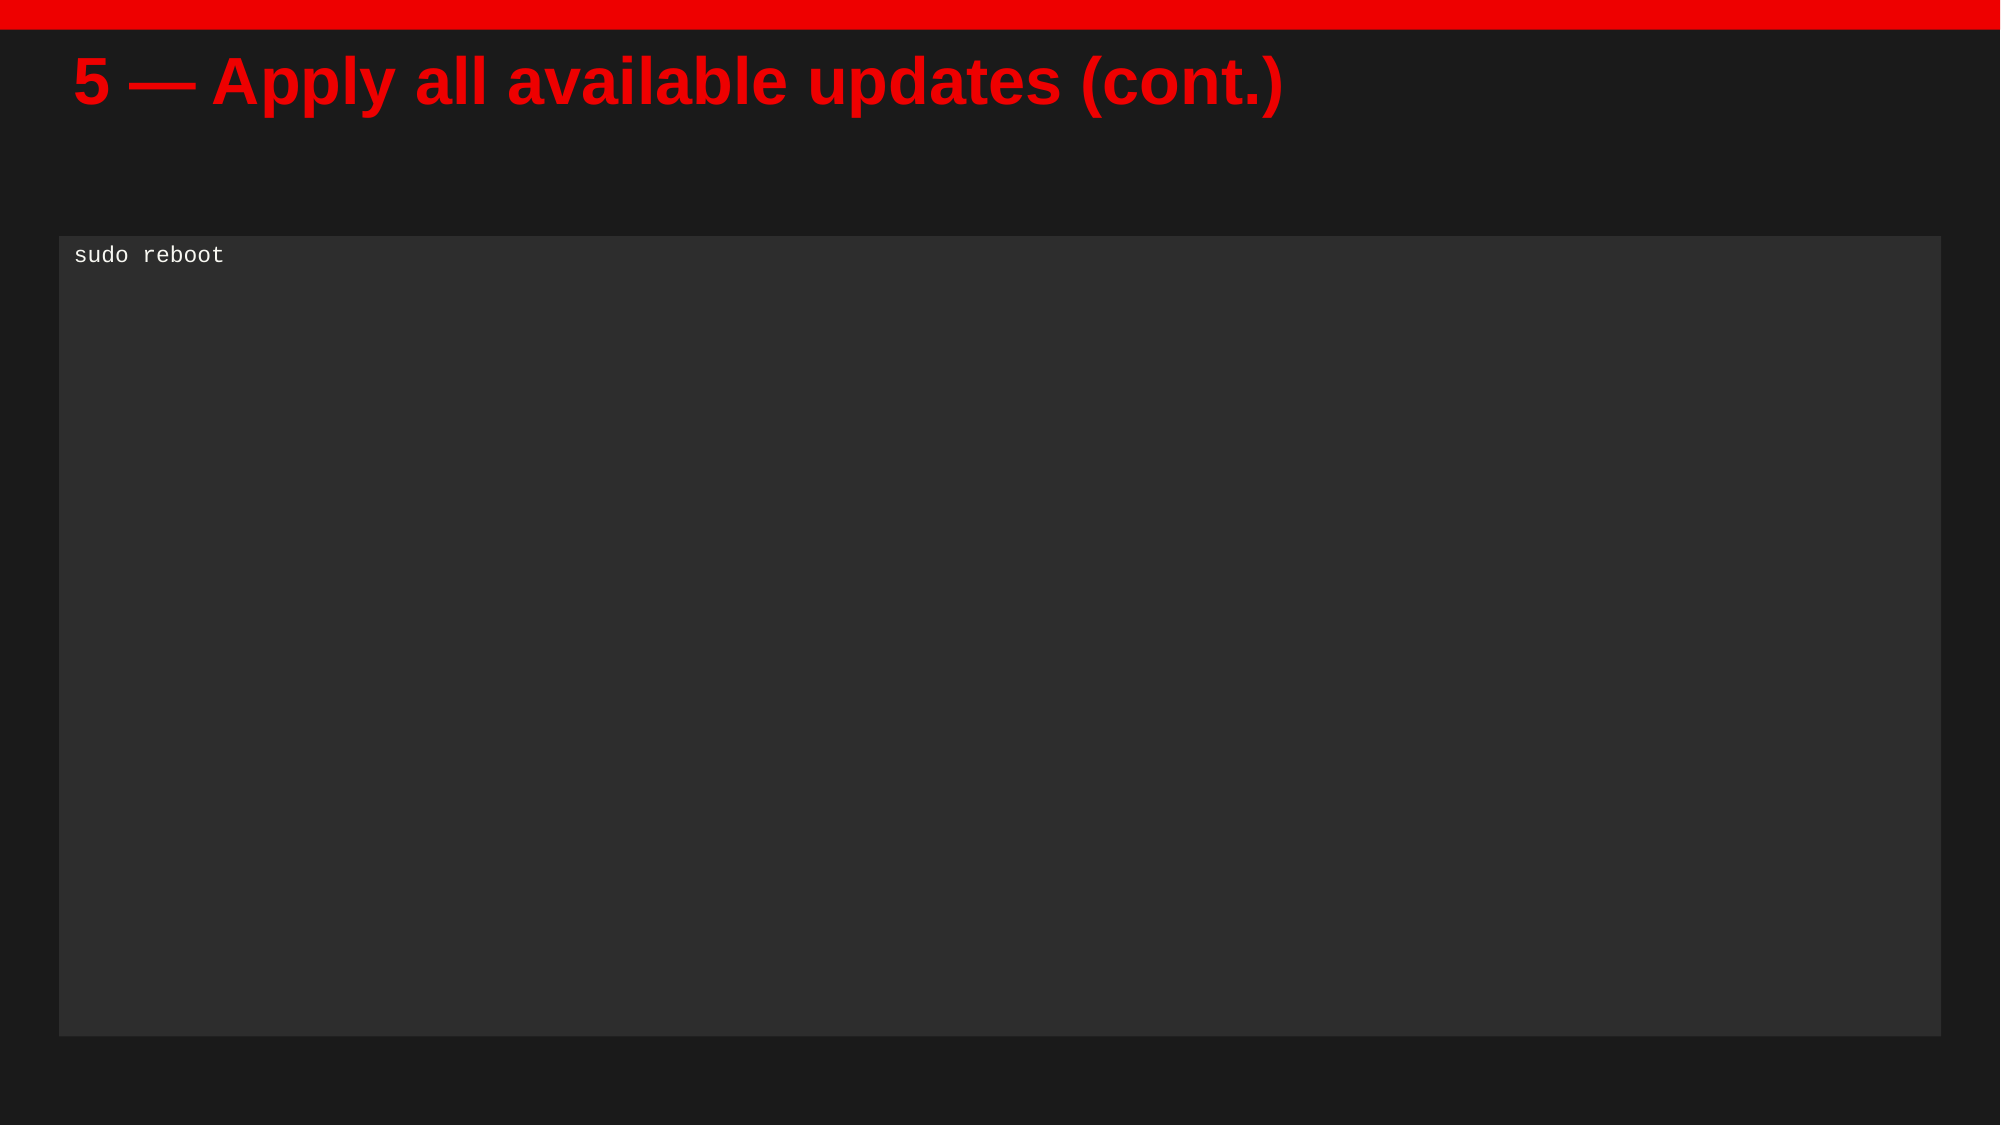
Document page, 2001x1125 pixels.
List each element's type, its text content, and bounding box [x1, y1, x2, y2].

text_box [0, 0, 2001, 30]
text_box sudo reboot [59, 236, 1942, 1037]
text_box 5 — Apply all available updates (cont.) [59, 36, 1942, 208]
